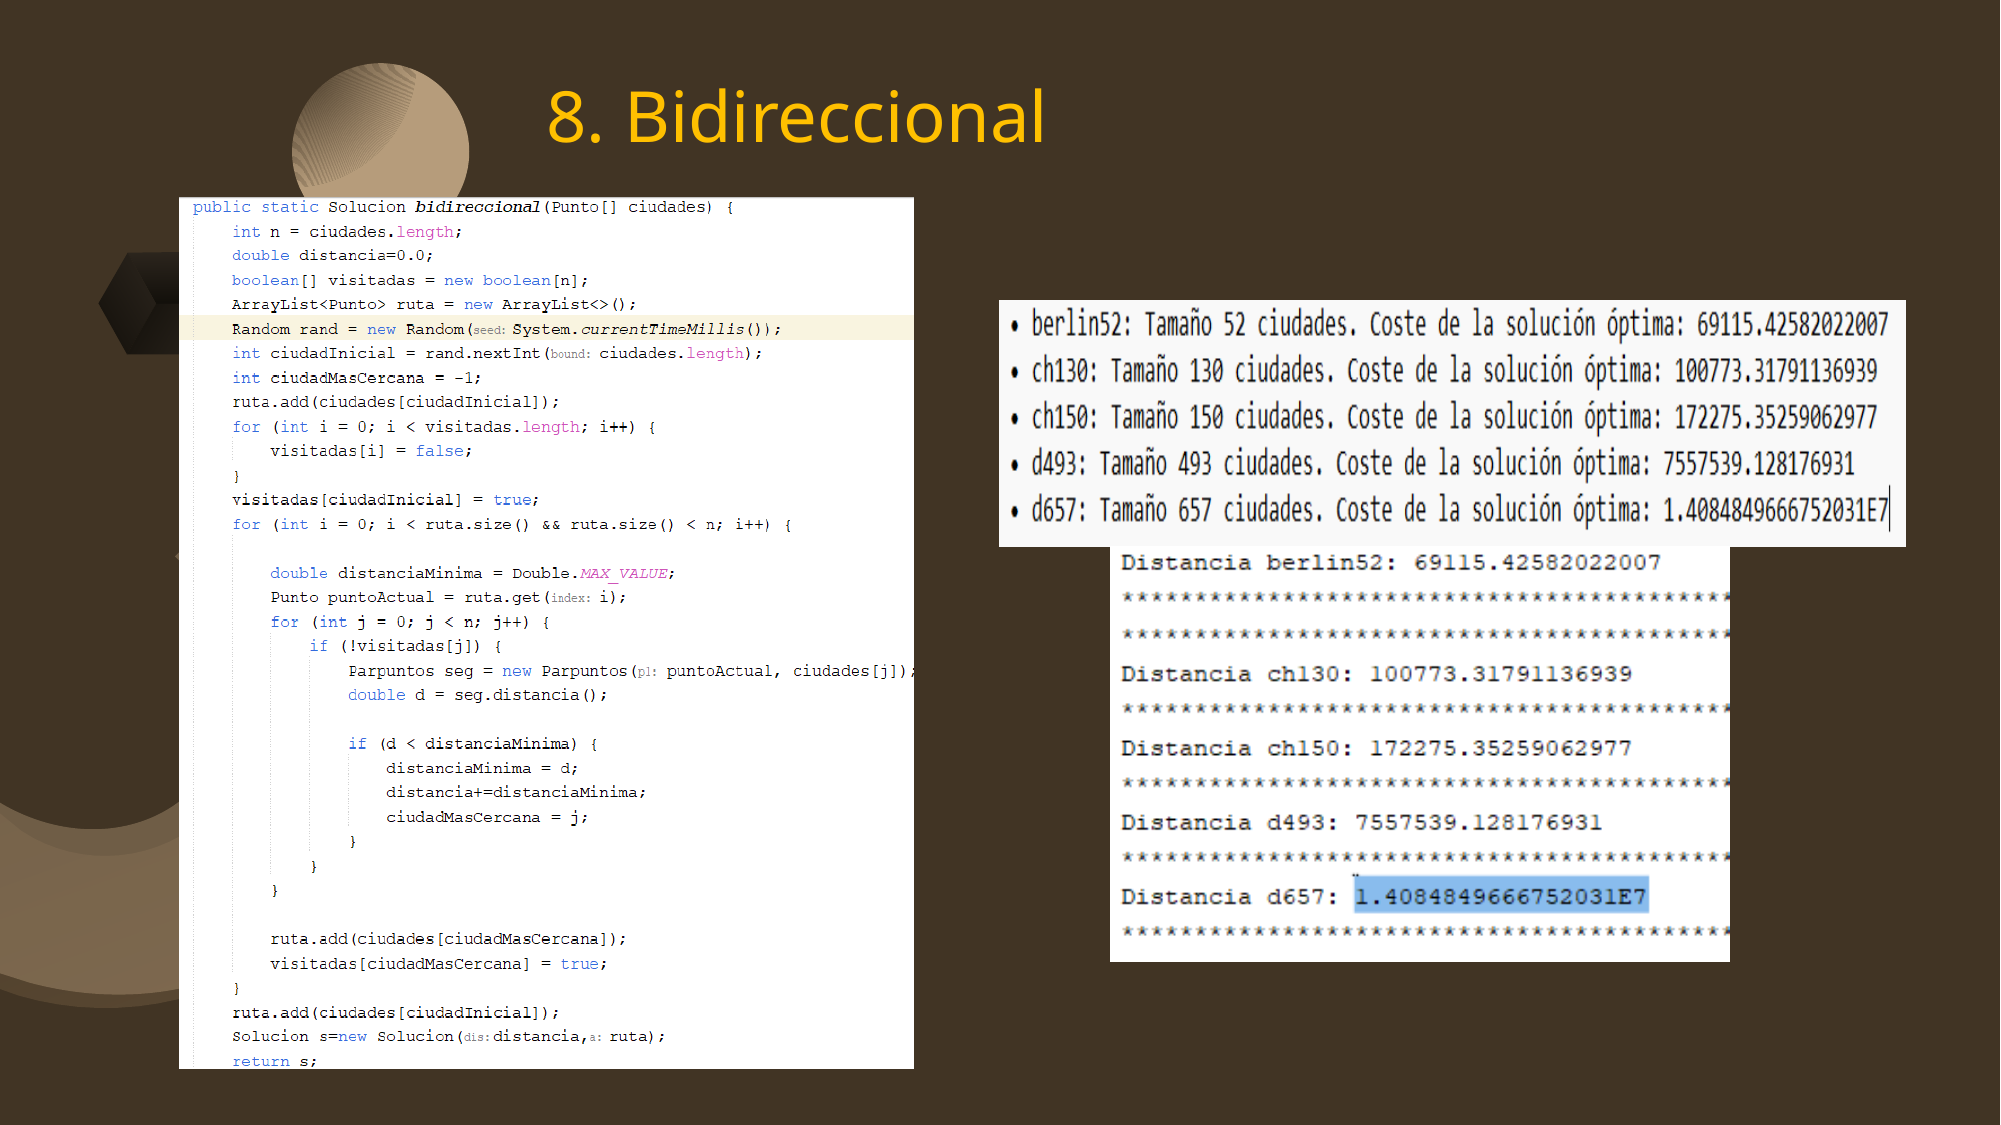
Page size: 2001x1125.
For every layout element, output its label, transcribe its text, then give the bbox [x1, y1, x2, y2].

picture [999, 300, 1906, 962]
picture [179, 197, 914, 1069]
title 8. Bidireccional [546, 70, 1906, 157]
